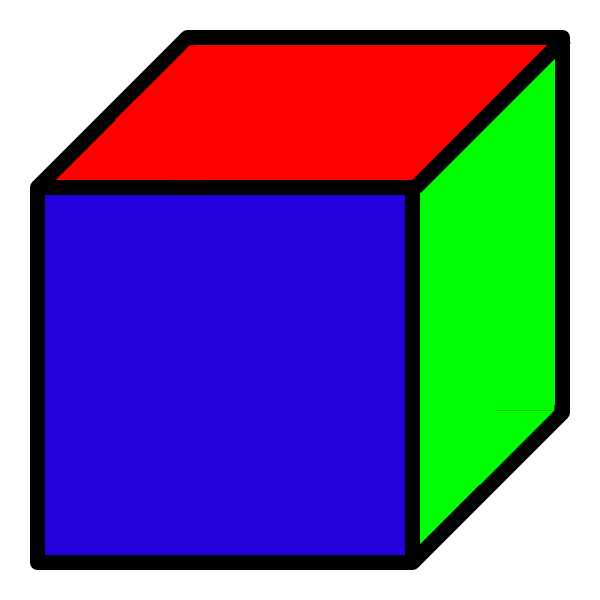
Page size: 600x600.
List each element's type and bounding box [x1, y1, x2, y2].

text_box [45, 195, 405, 555]
text_box [57, 44, 546, 181]
text_box [420, 60, 555, 543]
